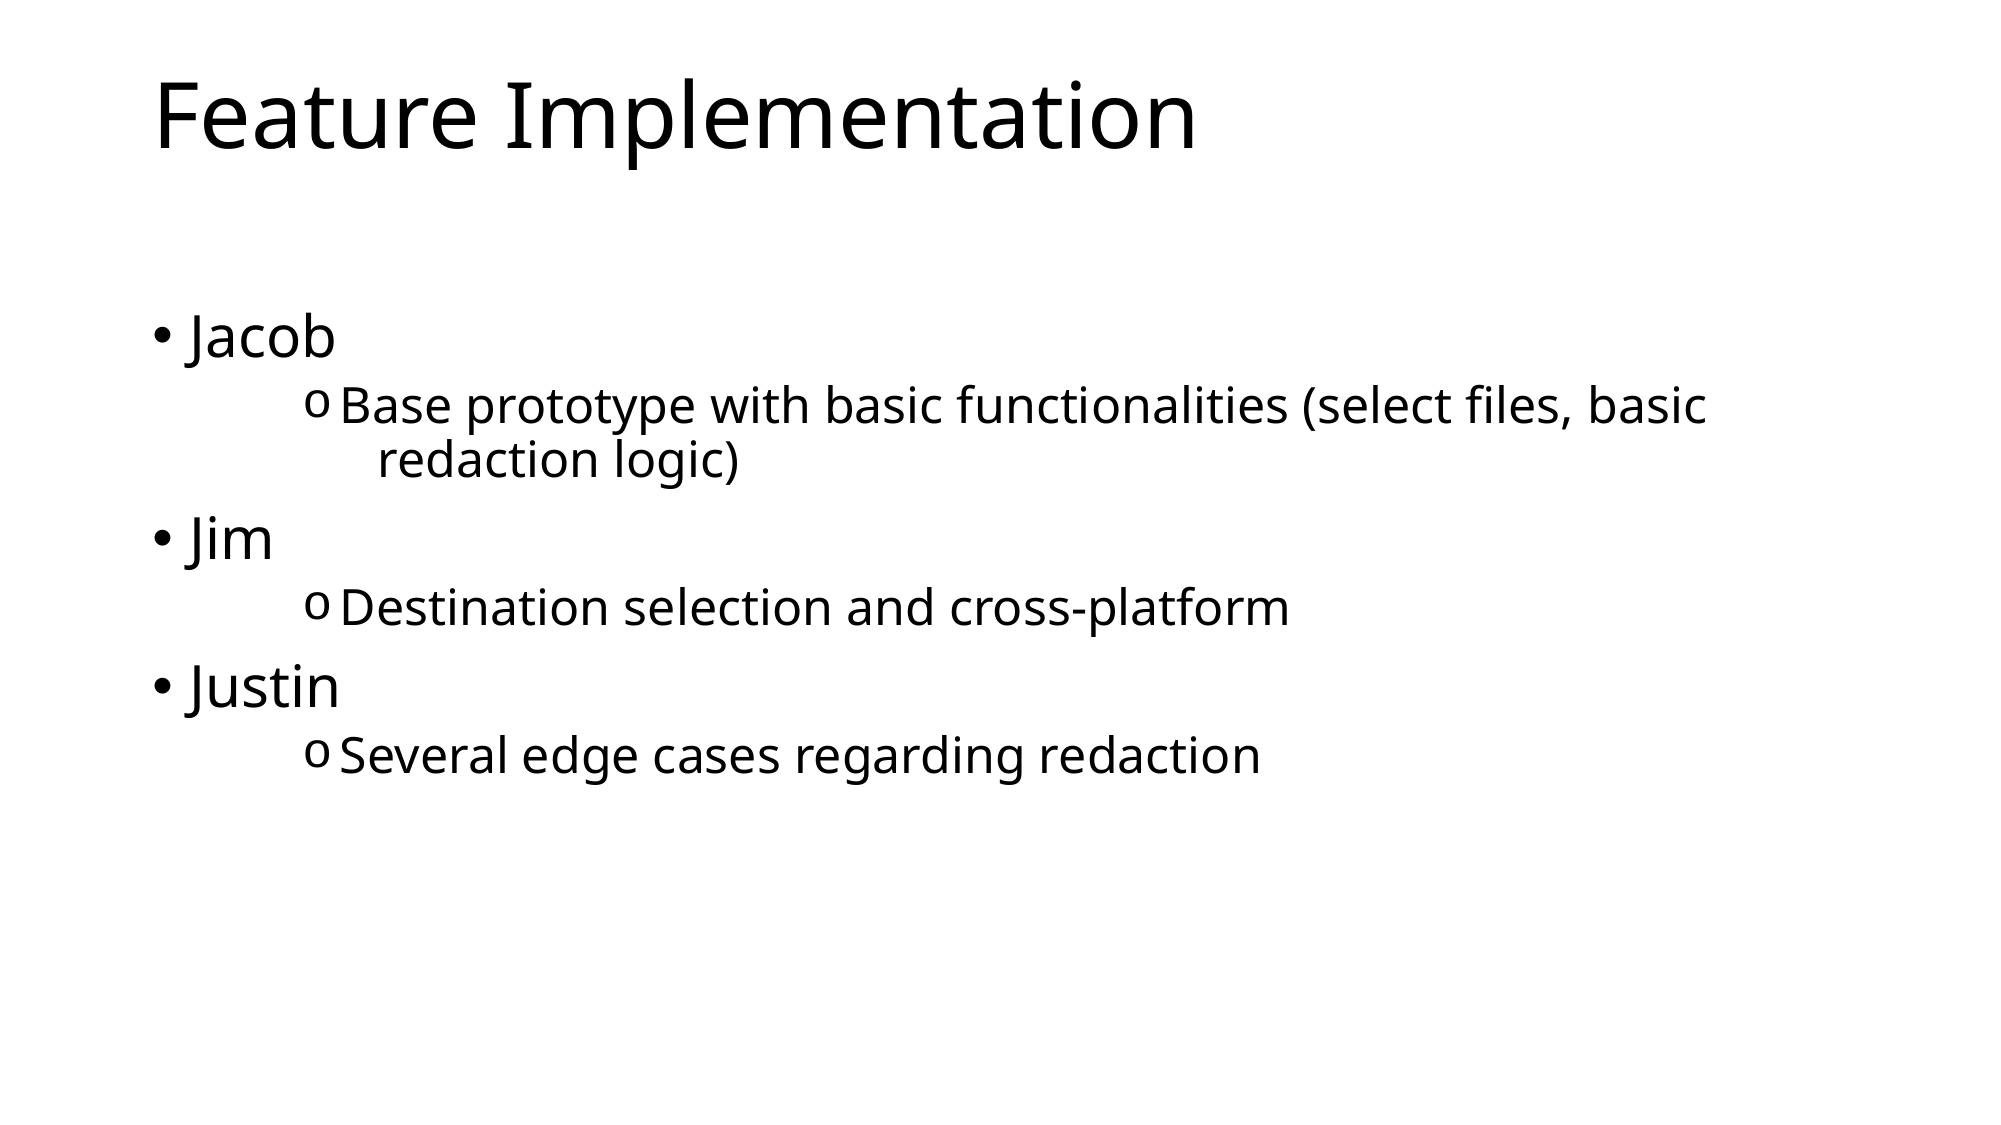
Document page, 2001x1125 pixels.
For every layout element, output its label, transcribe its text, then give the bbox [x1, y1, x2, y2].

title Feature Implementation [137, 59, 1863, 278]
list Jacob Base prototype with basic functionalities (select files, basic redaction logic) Jim Destination selection and cross-platform Justin Several edge cases regarding redaction [137, 299, 1863, 1014]
